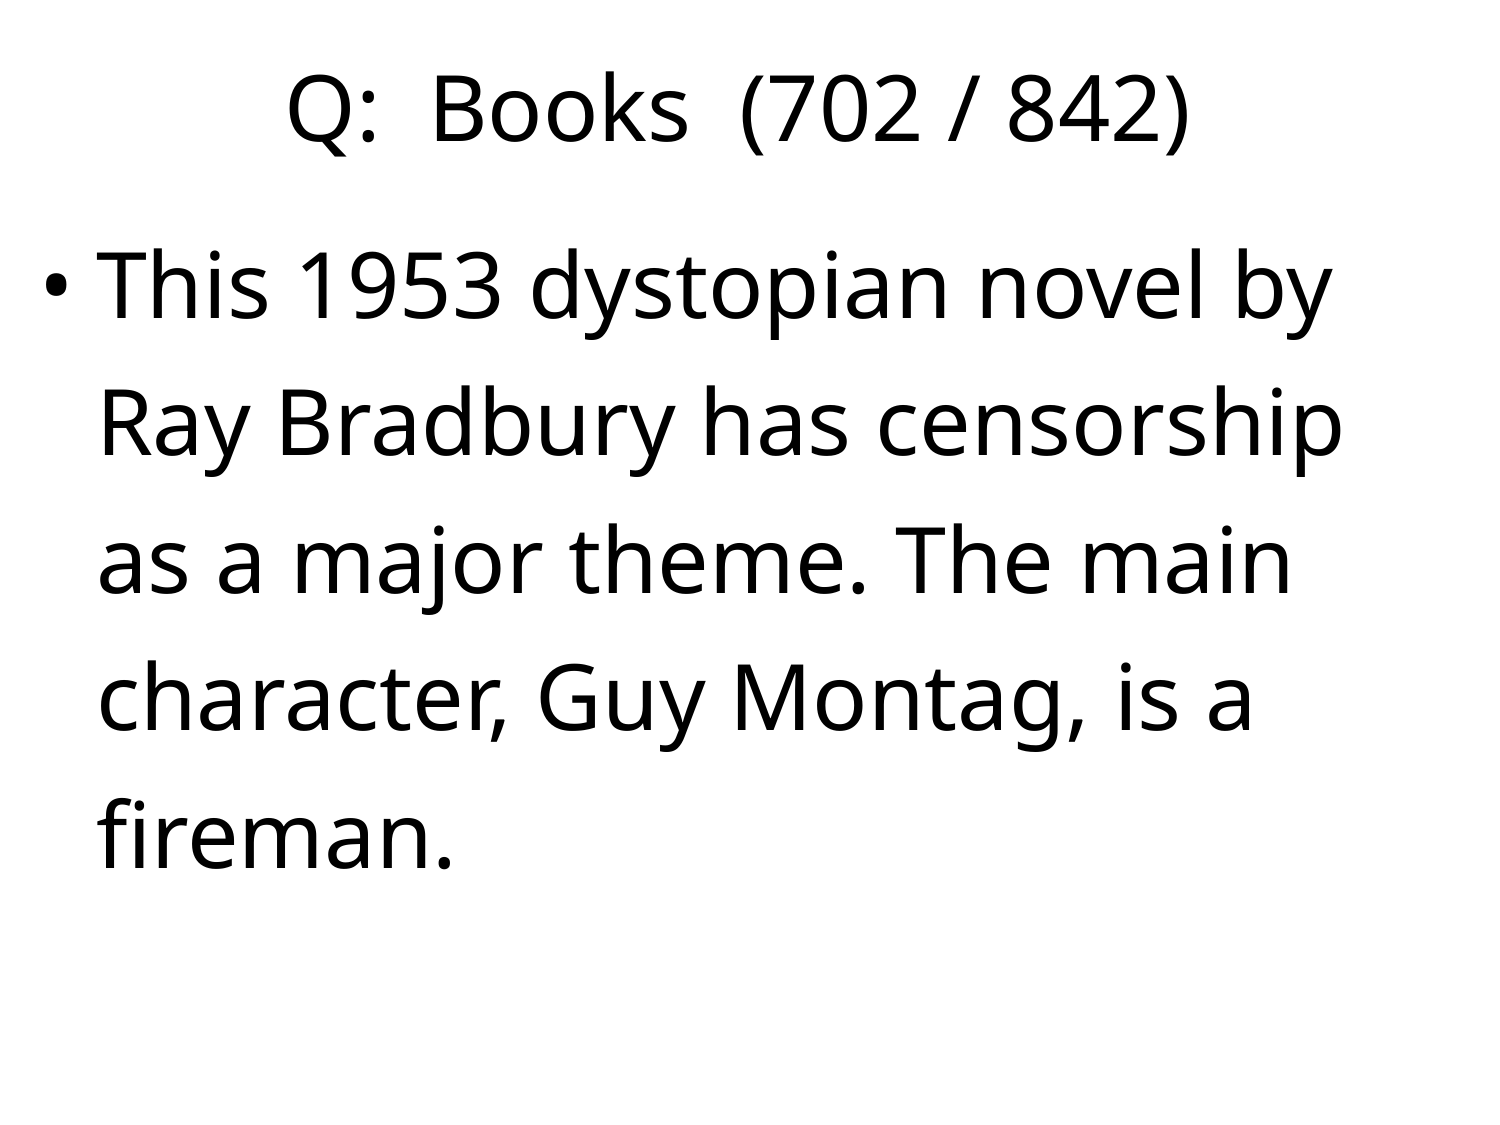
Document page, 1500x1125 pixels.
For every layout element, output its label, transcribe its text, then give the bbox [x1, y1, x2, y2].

title Q: Books (702 / 842) [24, 12, 1476, 200]
list This 1953 dystopian novel by Ray Bradbury has censorship as a major theme. The main character, Guy Montag, is a fireman. [24, 200, 1476, 1101]
